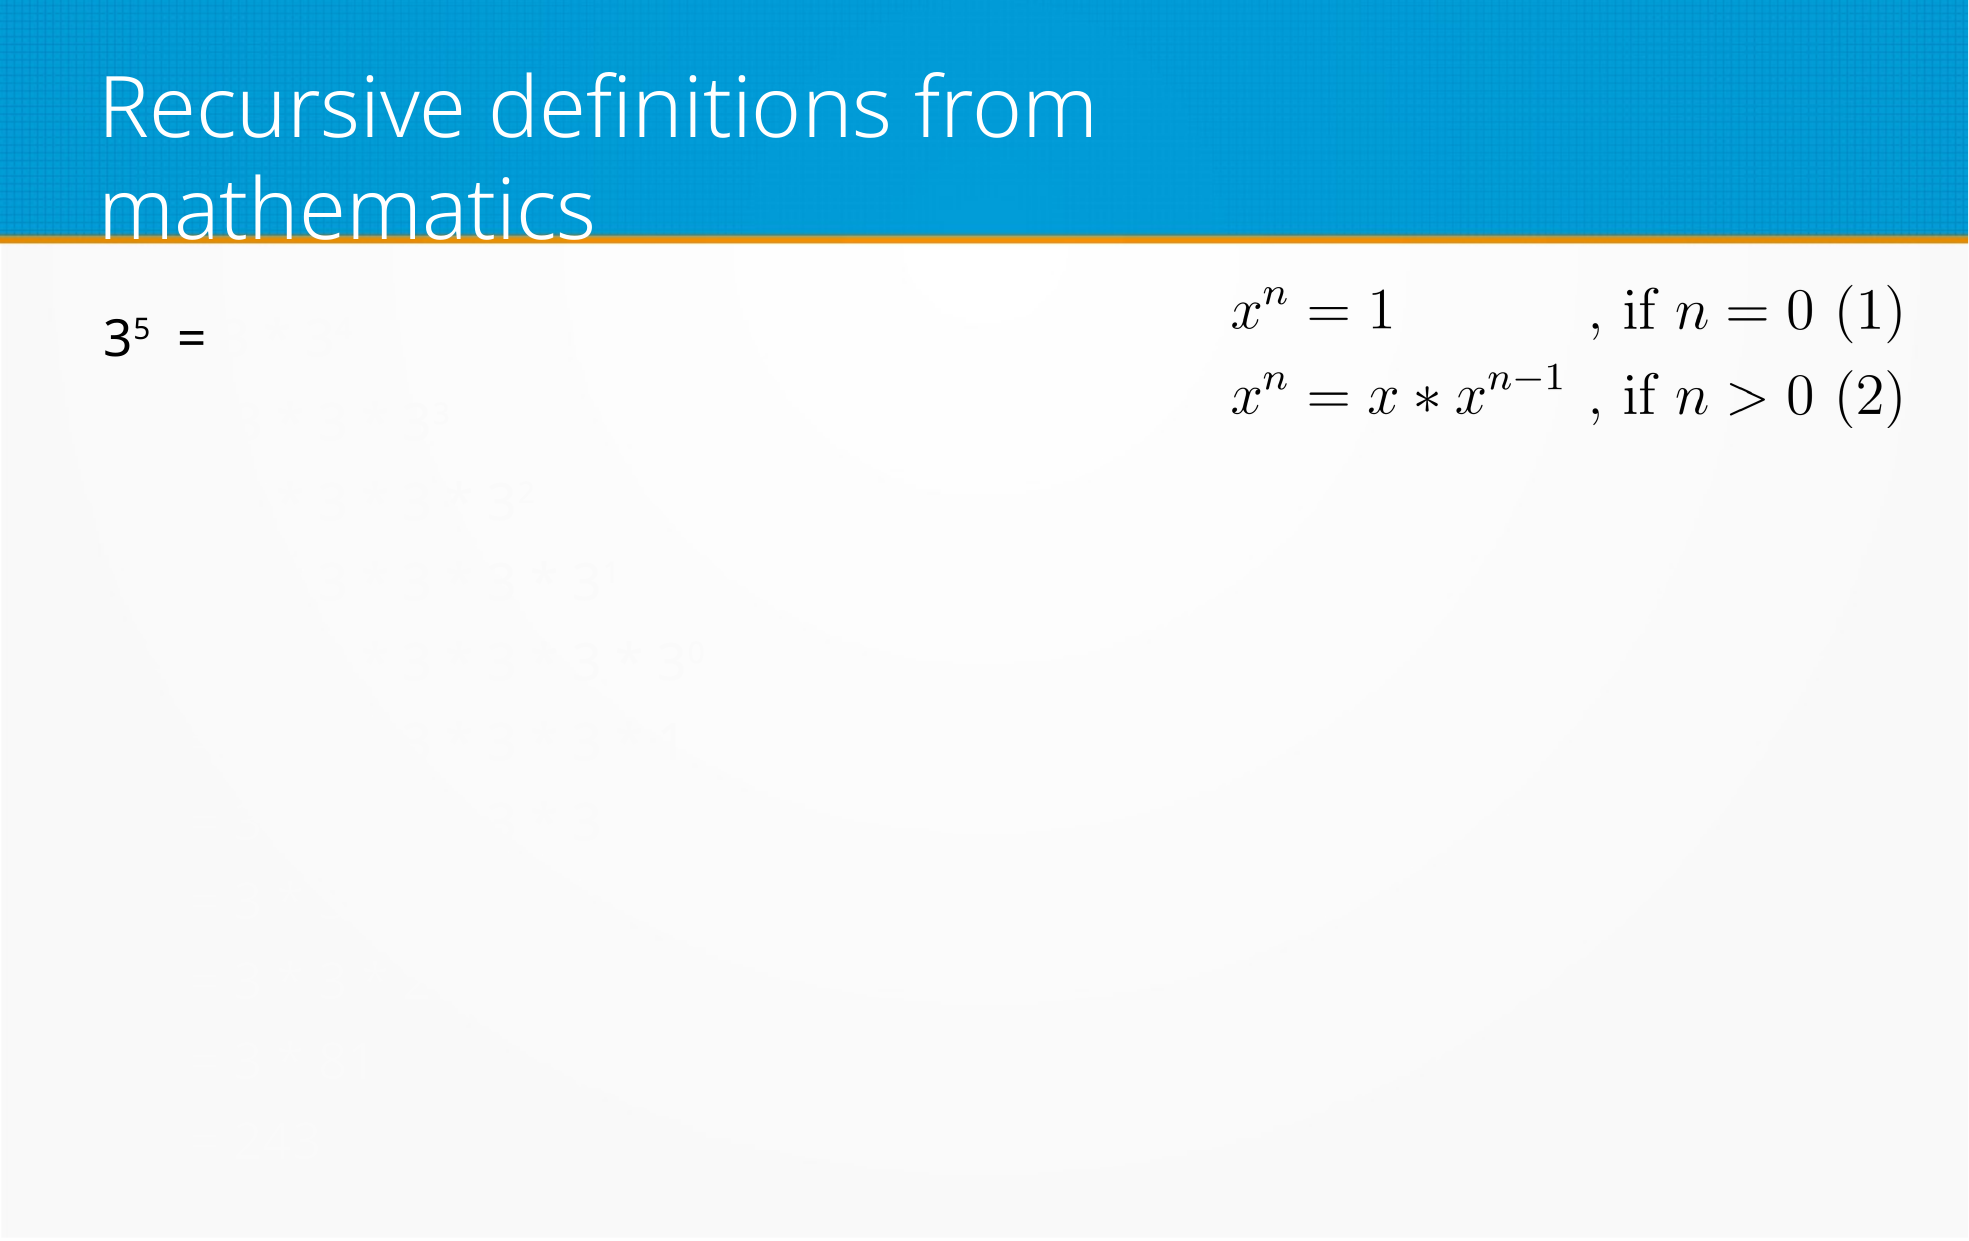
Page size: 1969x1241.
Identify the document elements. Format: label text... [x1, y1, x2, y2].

list 35 = 3 * 34 = 3 * 3 * 33 = 3 * 3 * 3 * 32 = 3 * 3 * 3 * 3 * 31 = 3 * 3 * 3 * 3 * 3 * 30 = 3 * 3 * 3 * 3 * 3 * 1 = 3 * 3 * 3 * 3 * 3 = 3 * 3 * 3 * 9 = 3 * 3 * 27 = 3 * 81 = 243 [90, 305, 1862, 1171]
title Recursive definitions from mathematics [98, 49, 1870, 257]
picture [0, 233, 1969, 1241]
